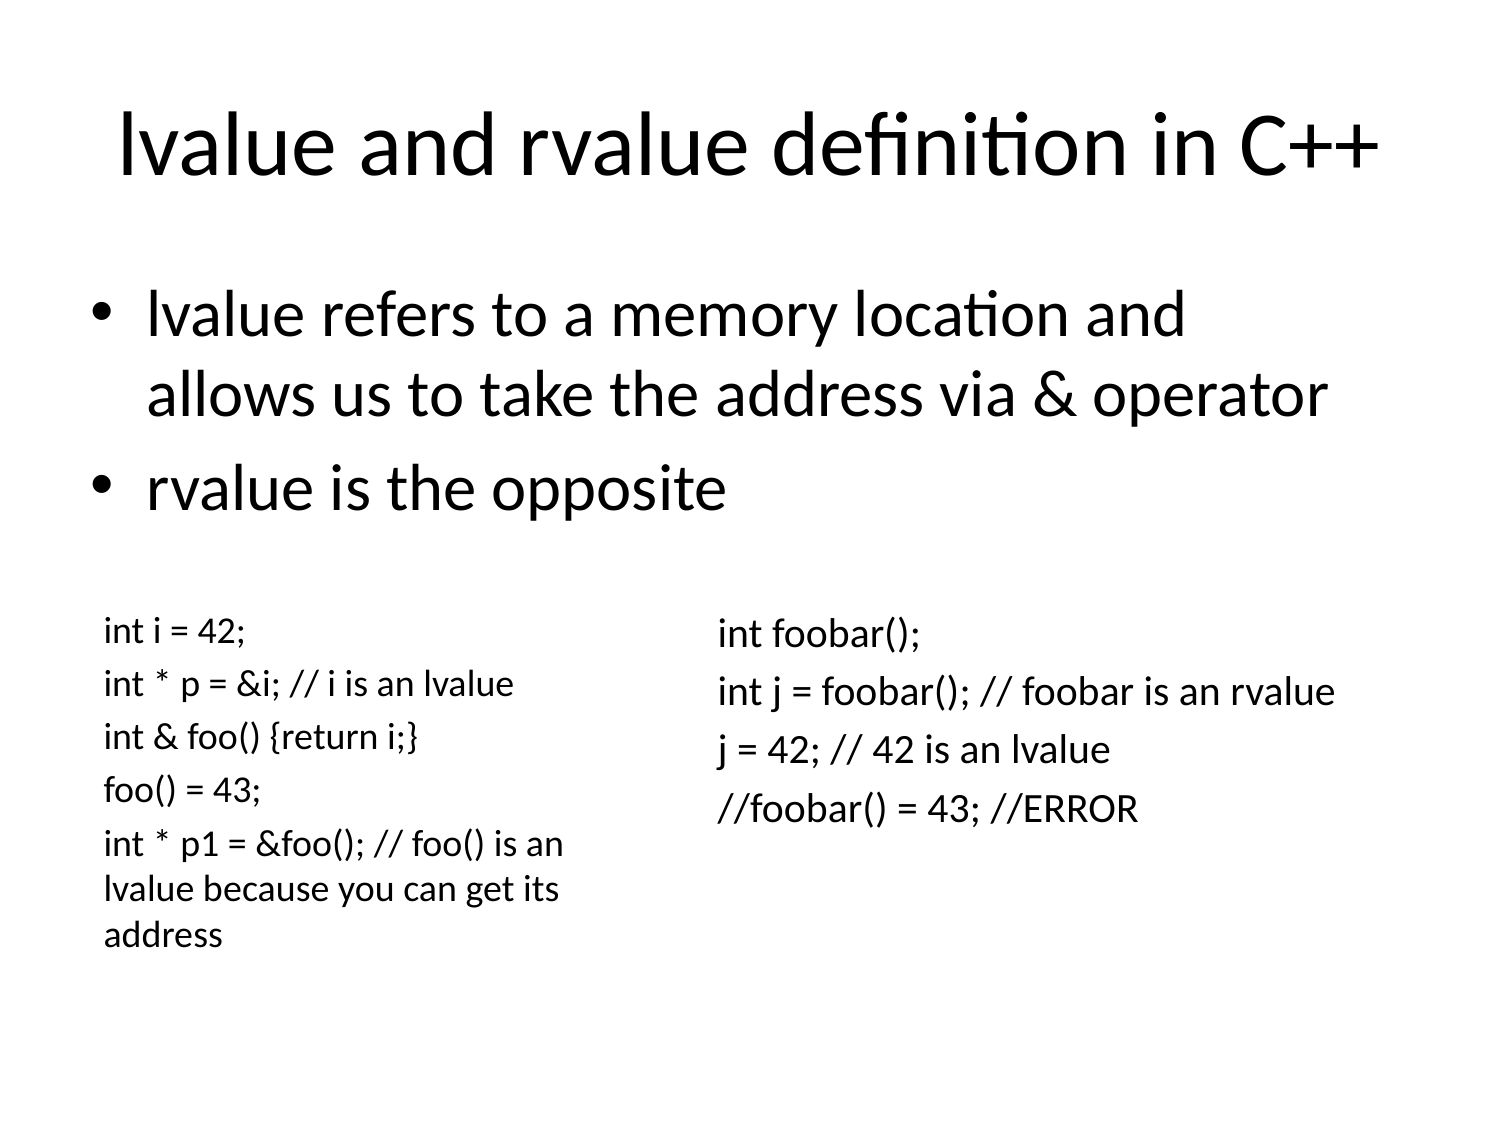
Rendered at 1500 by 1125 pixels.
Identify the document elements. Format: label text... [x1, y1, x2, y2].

text_box int i = 42; int * p = &i; // i is an lvalue int & foo() {return i;} foo() = 43; int * p1 = &foo(); // foo() is an lvalue because you can get its address [88, 597, 668, 965]
list lvalue refers to a memory location and allows us to take the address via & operator rvalue is the opposite [75, 262, 1376, 539]
text_box int foobar(); int j = foobar(); // foobar is an rvalue j = 42; // 42 is an lvalue //foobar() = 43; //ERROR [702, 597, 1353, 875]
title lvalue and rvalue definition in C++ [75, 45, 1425, 233]
